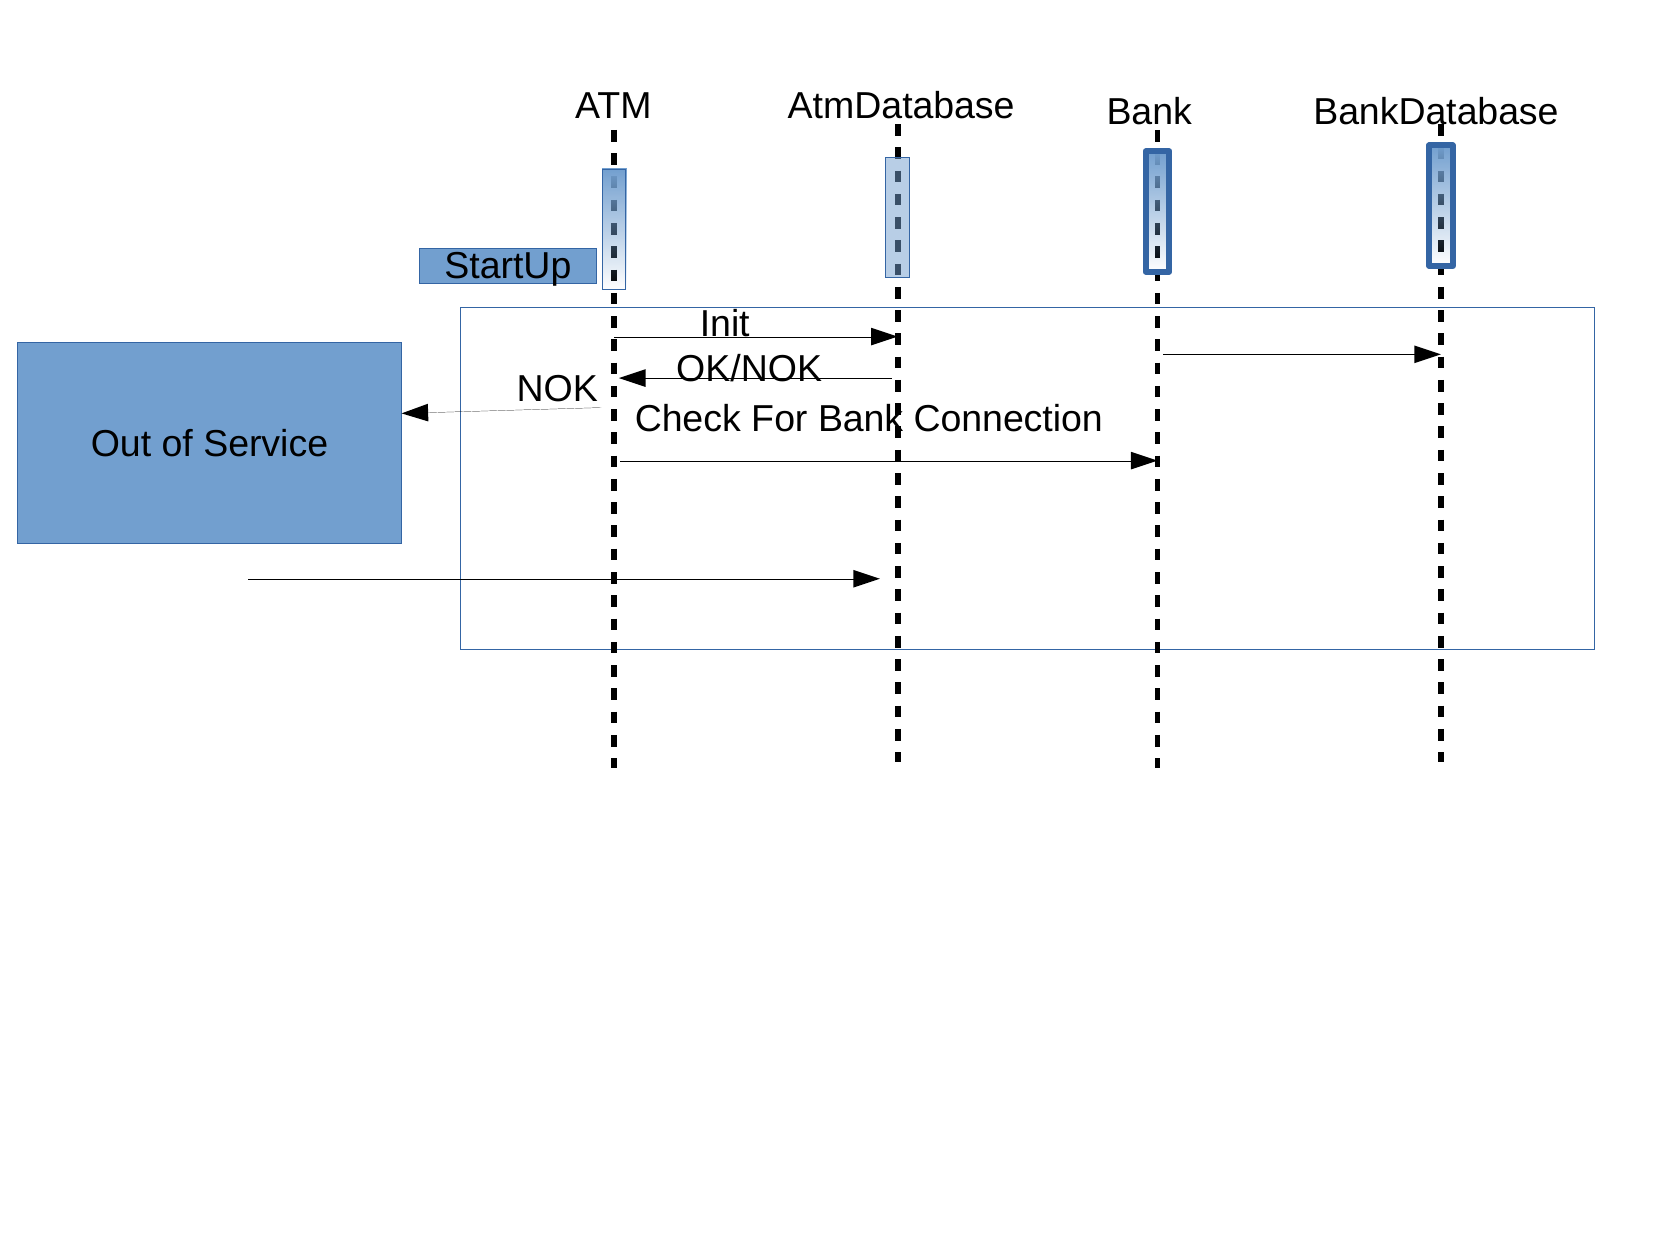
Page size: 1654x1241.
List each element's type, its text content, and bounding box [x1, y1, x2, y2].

text_box [1145, 151, 1170, 272]
text_box Bank [1039, 82, 1246, 140]
text_box StartUp [419, 248, 597, 284]
text_box Check For Bank Connection [620, 389, 1193, 447]
text_box Out of Service [17, 342, 402, 544]
text_box BankDatabase [1246, 82, 1613, 140]
text_box ATM [507, 76, 720, 134]
text_box Init [685, 295, 851, 340]
text_box [602, 169, 626, 290]
text_box StartUp [556, 260, 566, 276]
text_box [1429, 145, 1453, 266]
text_box OK/NOK [661, 340, 863, 389]
text_box AtmDatabase [720, 76, 1052, 134]
text_box [885, 157, 910, 278]
text_box NOK [501, 360, 626, 418]
